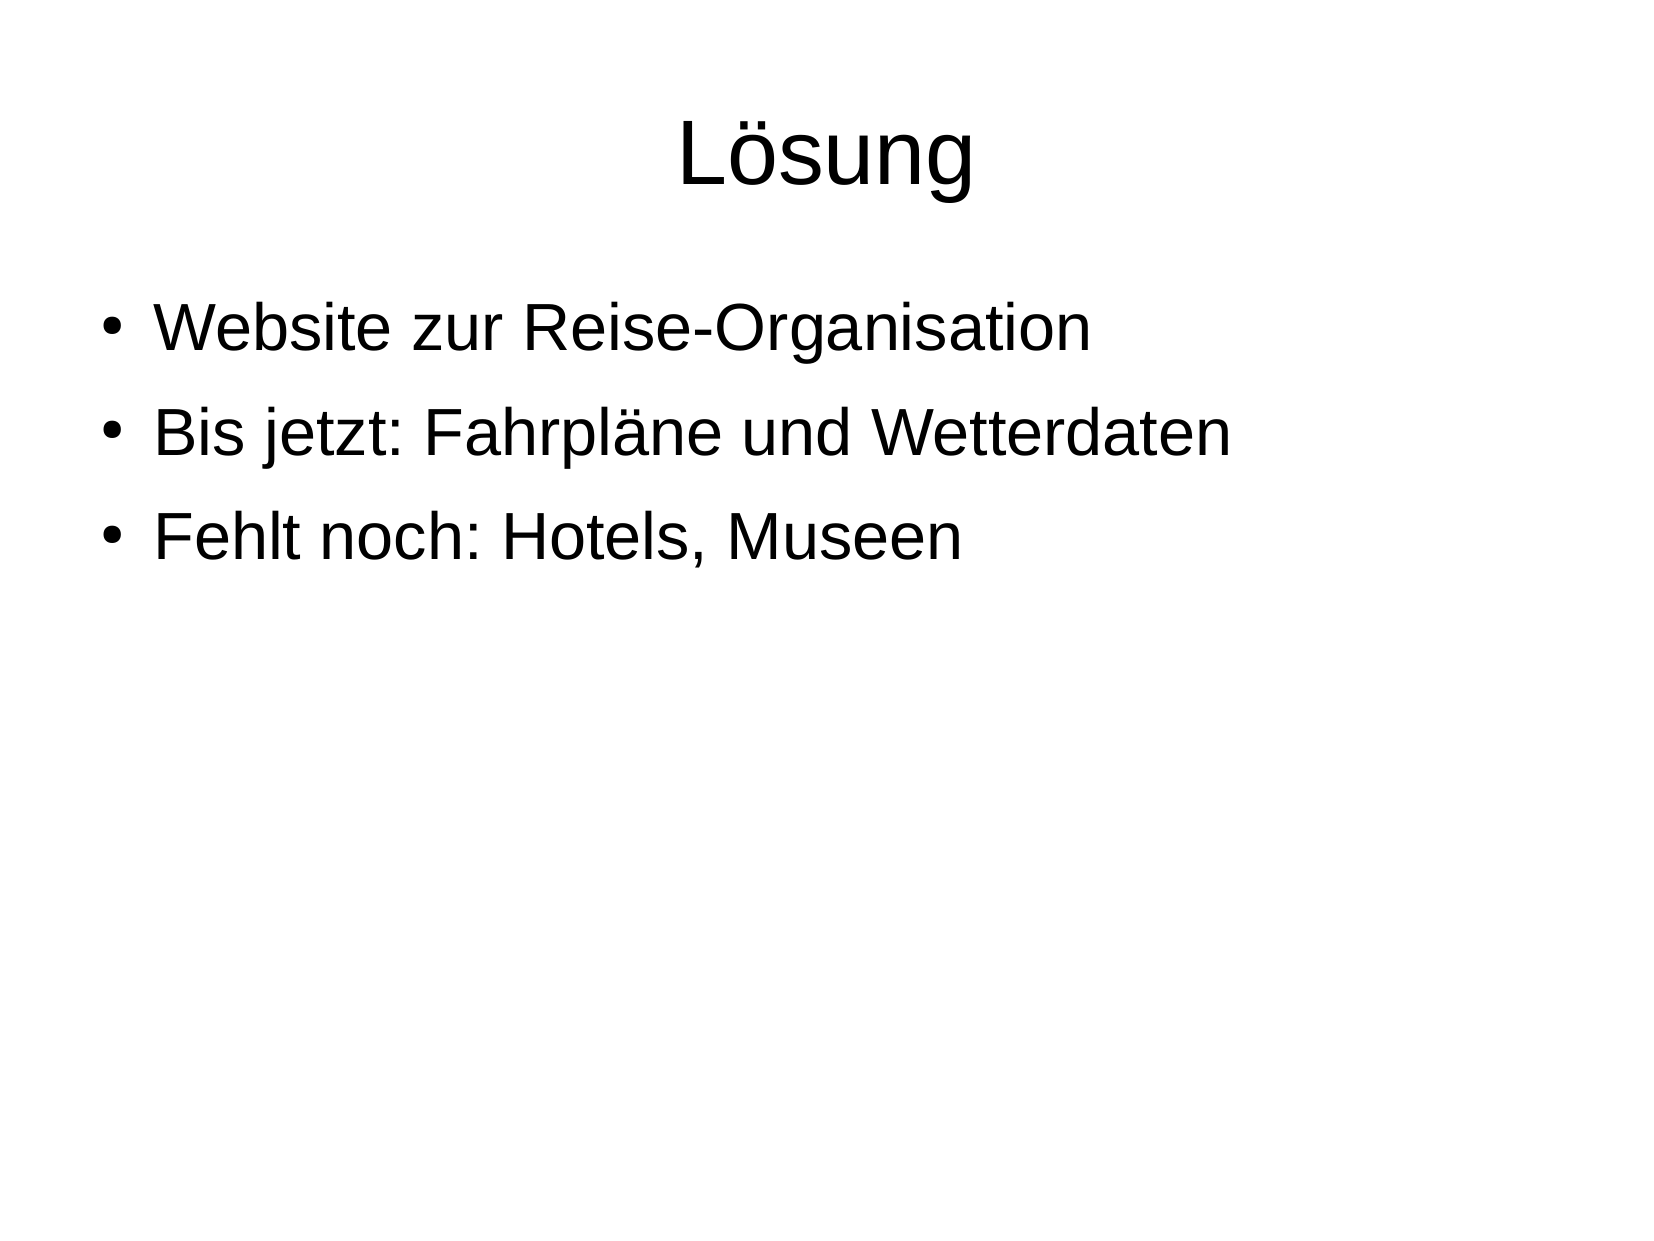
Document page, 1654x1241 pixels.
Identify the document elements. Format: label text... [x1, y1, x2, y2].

title Lösung [82, 49, 1571, 257]
list Website zur Reise-Organisation Bis jetzt: Fahrpläne und Wetterdaten Fehlt noch: Hotels, Museen [82, 290, 1571, 1010]
